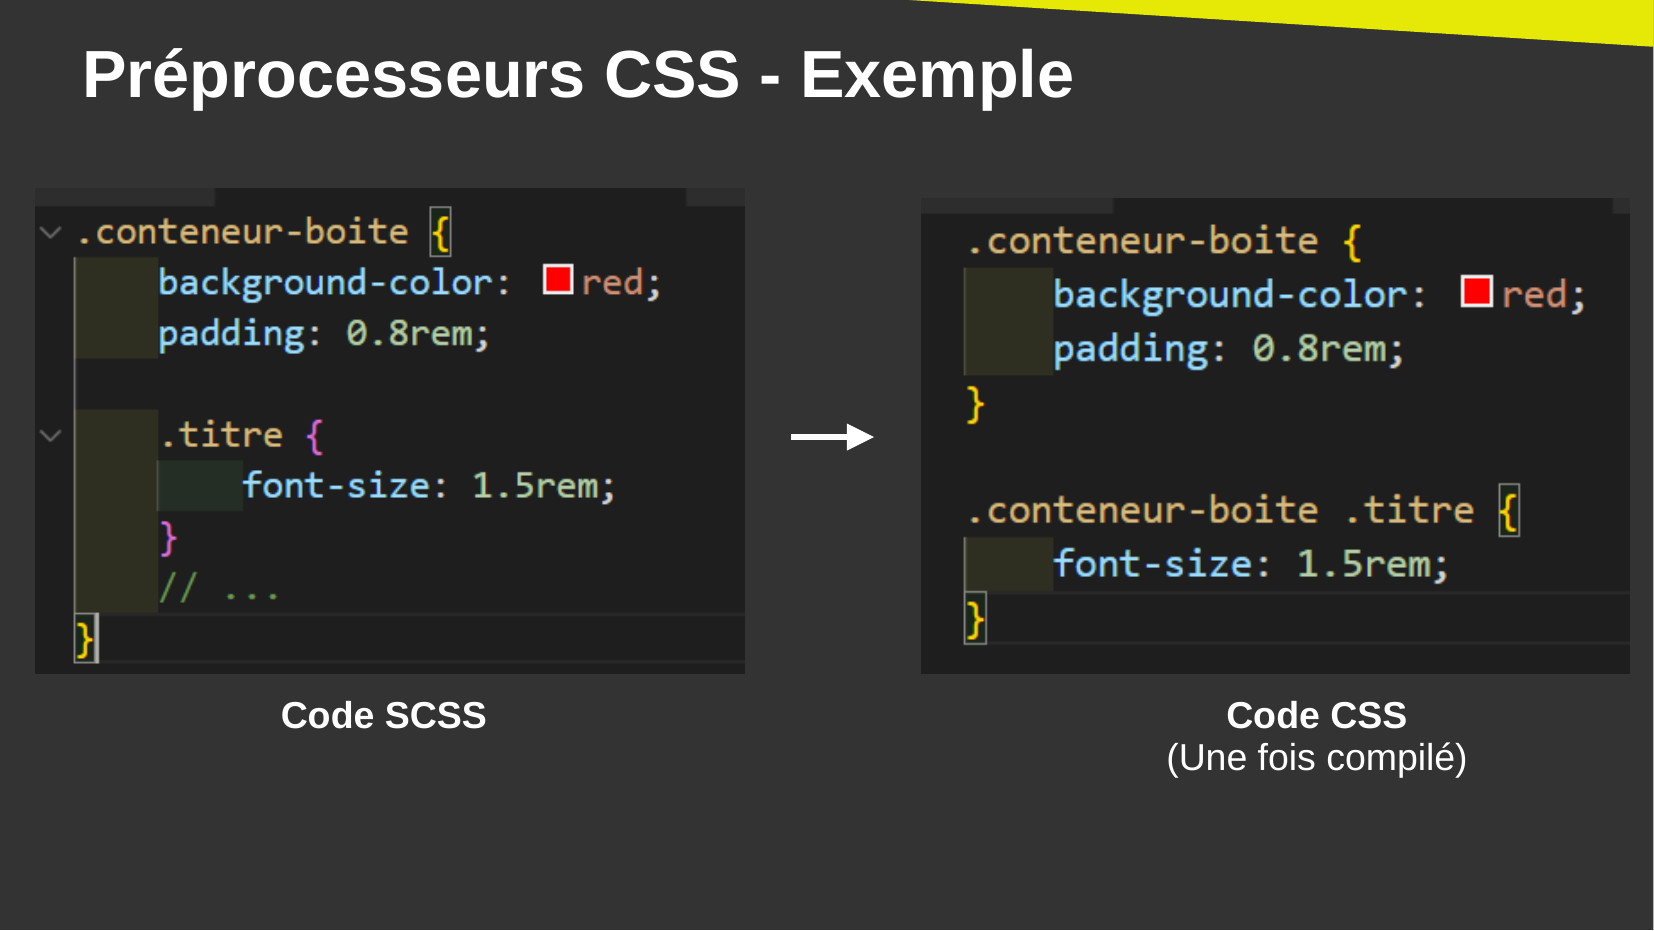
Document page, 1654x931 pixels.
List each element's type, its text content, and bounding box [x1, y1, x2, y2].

title Préprocesseurs CSS - Exemple [82, 37, 1571, 114]
text_box Code CSS (Une fois compilé) [1110, 687, 1524, 787]
text_box Code SCSS [177, 687, 591, 745]
picture [921, 198, 1630, 674]
picture [35, 188, 745, 674]
text_box [908, 0, 1654, 47]
